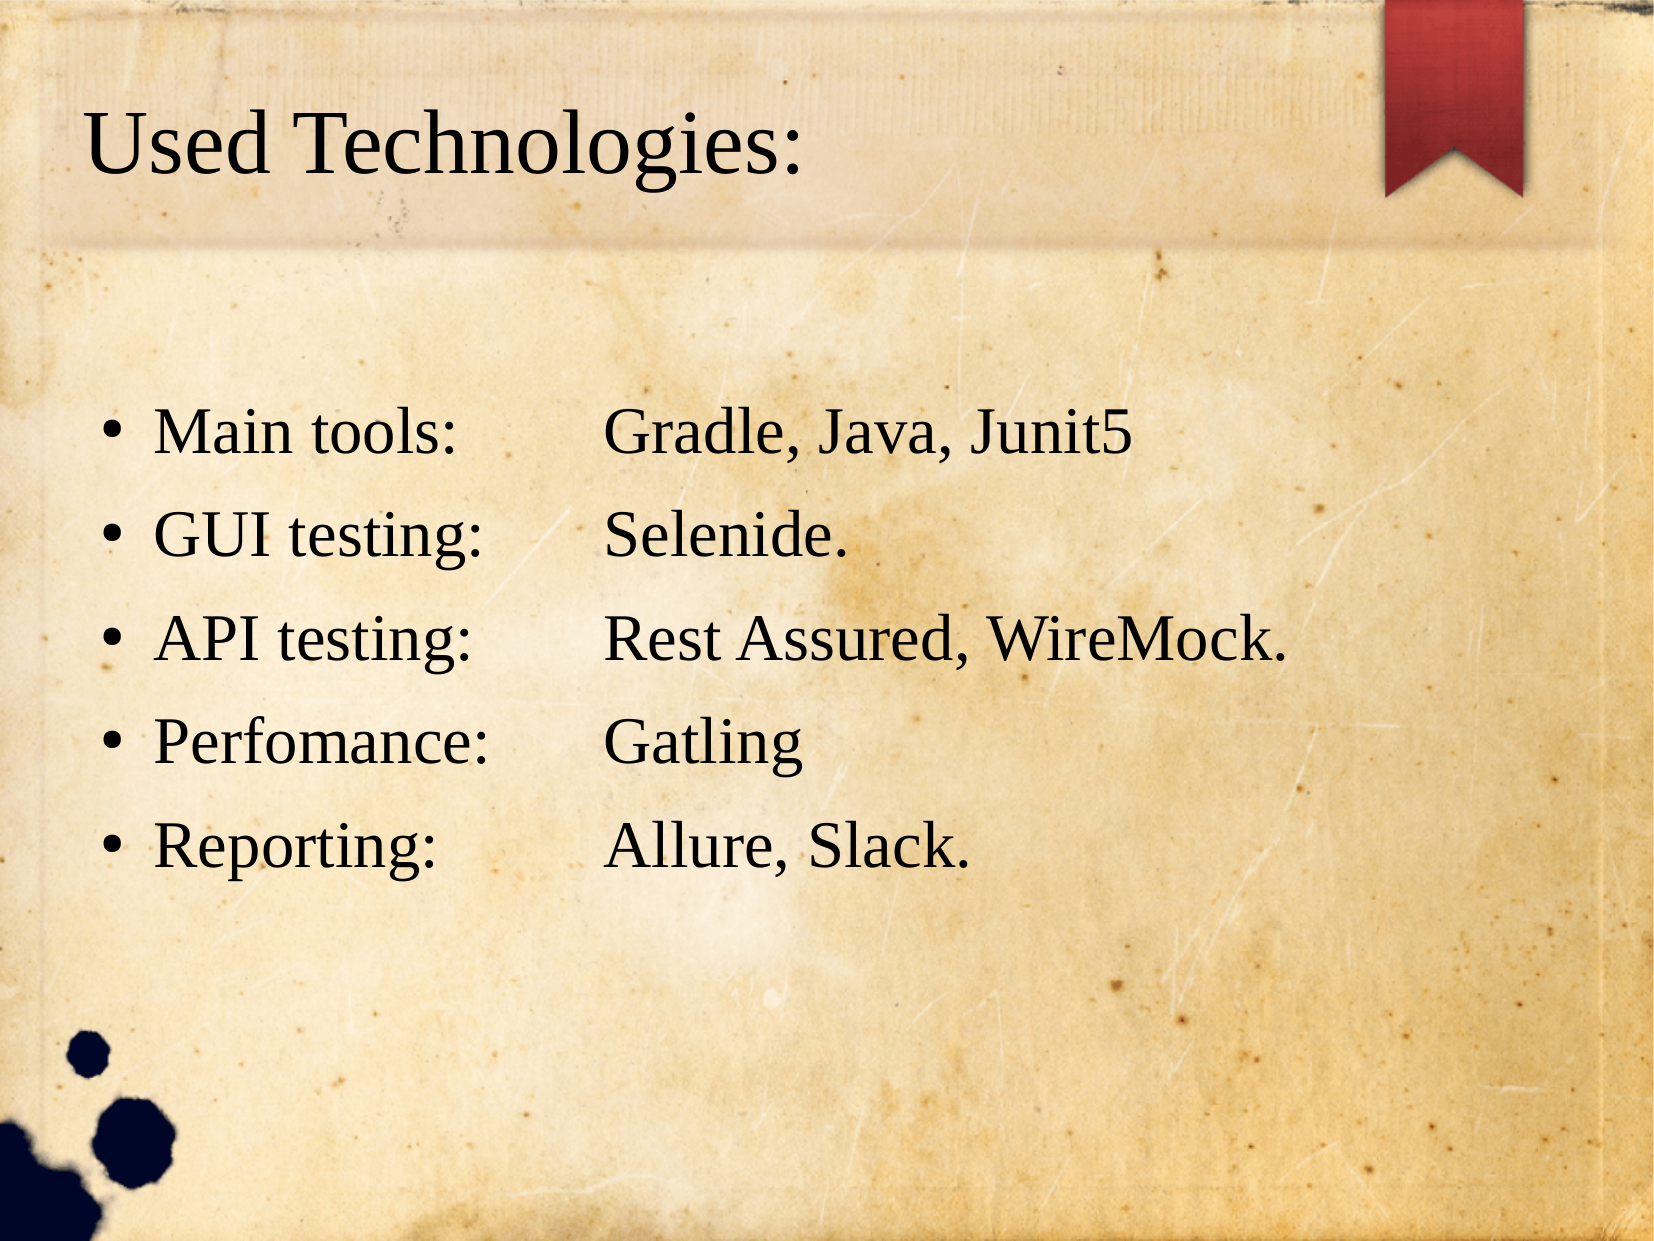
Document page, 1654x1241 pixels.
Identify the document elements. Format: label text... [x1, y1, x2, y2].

picture [0, 0, 1654, 1241]
title Used Technologies: [82, 49, 1347, 237]
list Main tools: Gradle, Java, Junit5 GUI testing: Selenide. API testing: Rest Assured, WireMock. Perfomance: Gatling Reporting: Allure, Slack. [82, 290, 1538, 1010]
